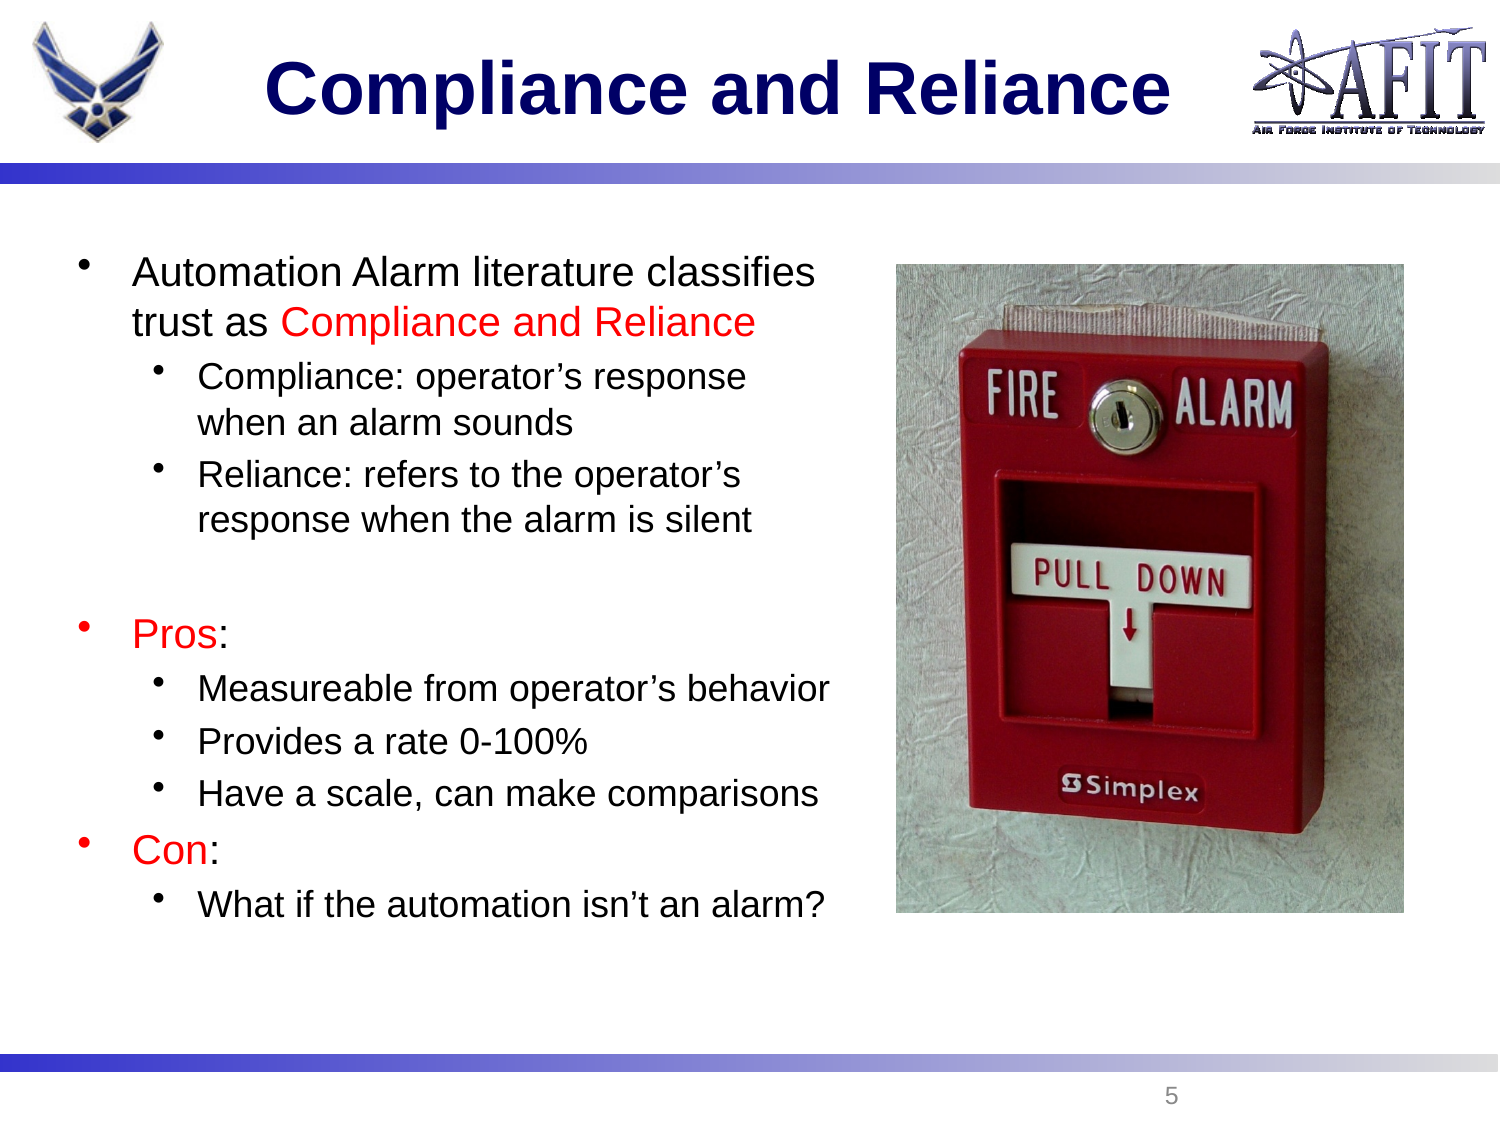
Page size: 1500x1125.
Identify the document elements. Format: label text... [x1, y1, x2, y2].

picture [1275, 24, 1488, 139]
picture [896, 264, 1404, 913]
title Compliance and Reliance [163, 0, 1275, 169]
slide_number <number> [1149, 1065, 1500, 1125]
list Automation Alarm literature classifies trust as Compliance and Reliance Compliance: operator’s response when an alarm sounds Reliance: refers to the operator’s response when the alarm is silent Pros: Measureable from operator’s behavior Provides a rate 0-100% Have a scale, can make comparisons Con: What if the automation isn’t an alarm? [62, 237, 846, 913]
picture [32, 21, 163, 143]
